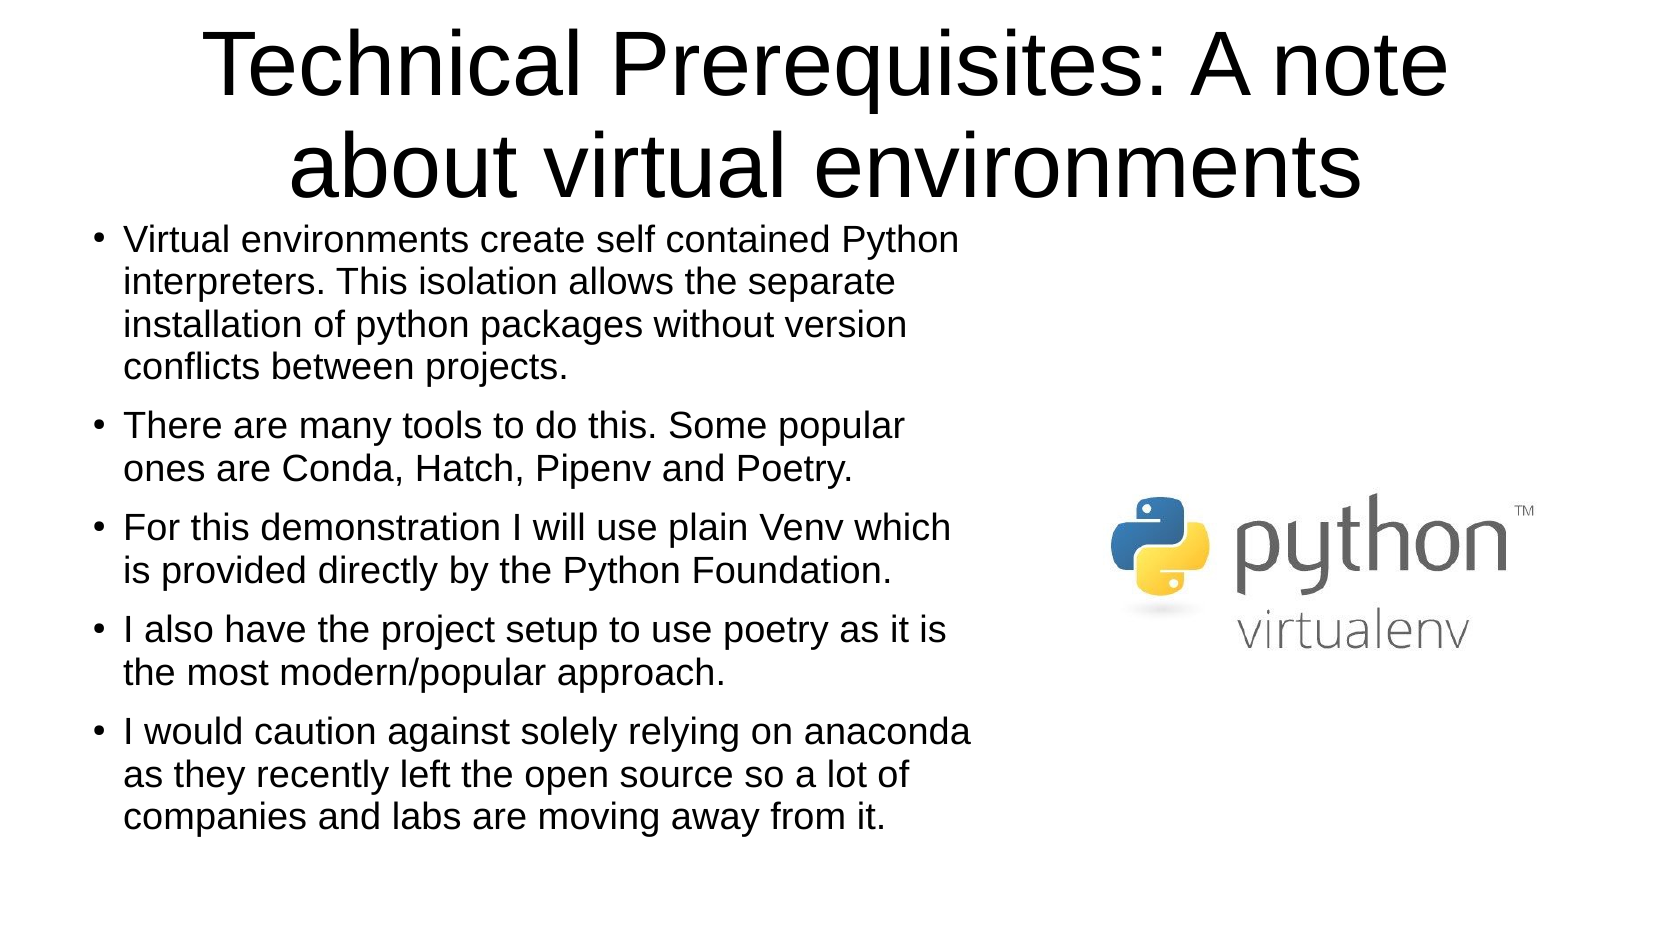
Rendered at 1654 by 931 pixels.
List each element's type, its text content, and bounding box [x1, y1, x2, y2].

list Virtual environments create self contained Python interpreters. This isolation allows the separate installation of python packages without version conflicts between projects. There are many tools to do this. Some popular ones are Conda, Hatch, Pipenv and Poetry. For this demonstration I will use plain Venv which is provided directly by the Python Foundation. I also have the project setup to use poetry as it is the most modern/popular approach. I would caution against solely relying on anaconda as they recently left the open source so a lot of companies and labs are moving away from it. [82, 217, 976, 863]
title Technical Prerequisites: A note about virtual environments [82, 12, 1571, 218]
picture [976, 394, 1641, 751]
